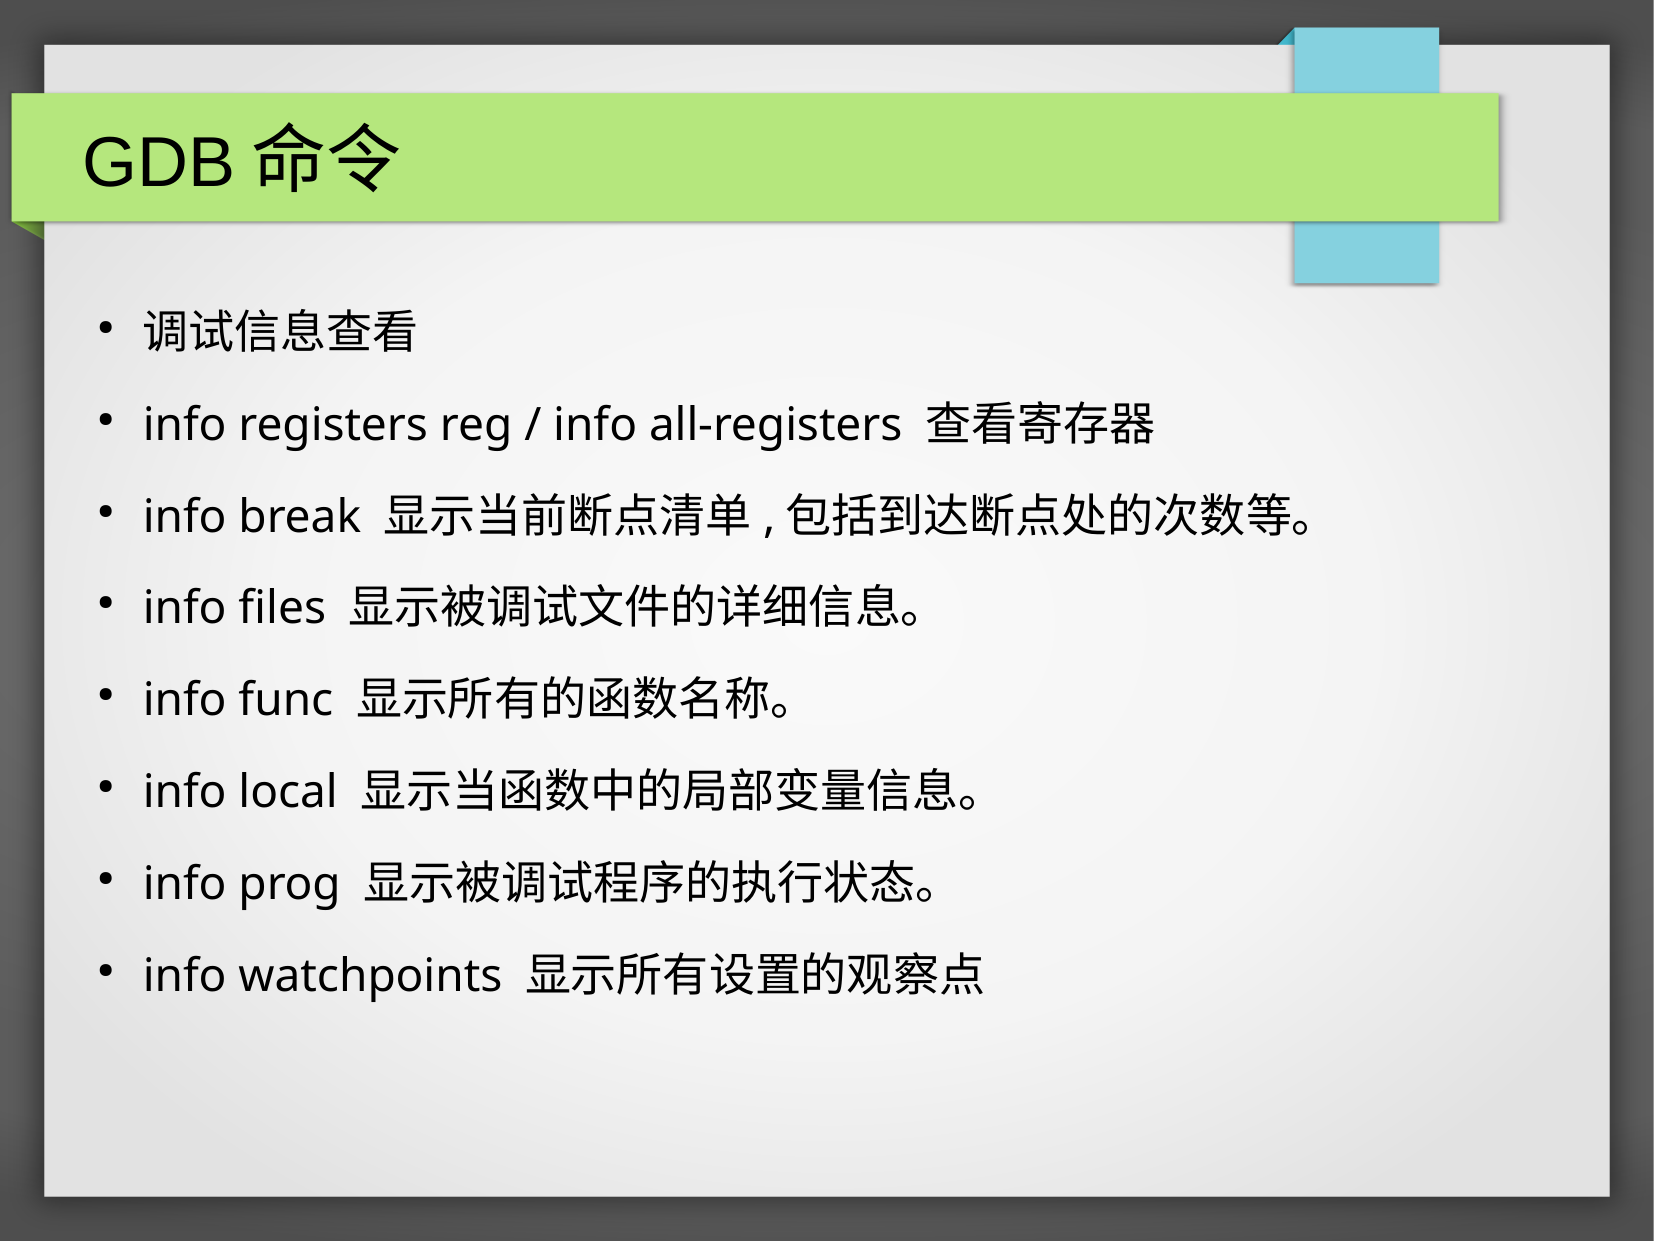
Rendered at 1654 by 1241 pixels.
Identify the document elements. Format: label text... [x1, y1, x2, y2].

picture [0, 0, 1654, 1241]
list 调试信息查看 info registers reg / info all-registers 查看寄存器 info break 显示当前断点清单,包括到达断点处的次数等。 info files 显示被调试文件的详细信息。 info func 显示所有的函数名称。 info local 显示当函数中的局部变量信息。 info prog 显示被调试程序的执行状态。 info watchpoints 显示所有设置的观察点 [82, 295, 1571, 1015]
title GDB命令 [82, 94, 1264, 213]
